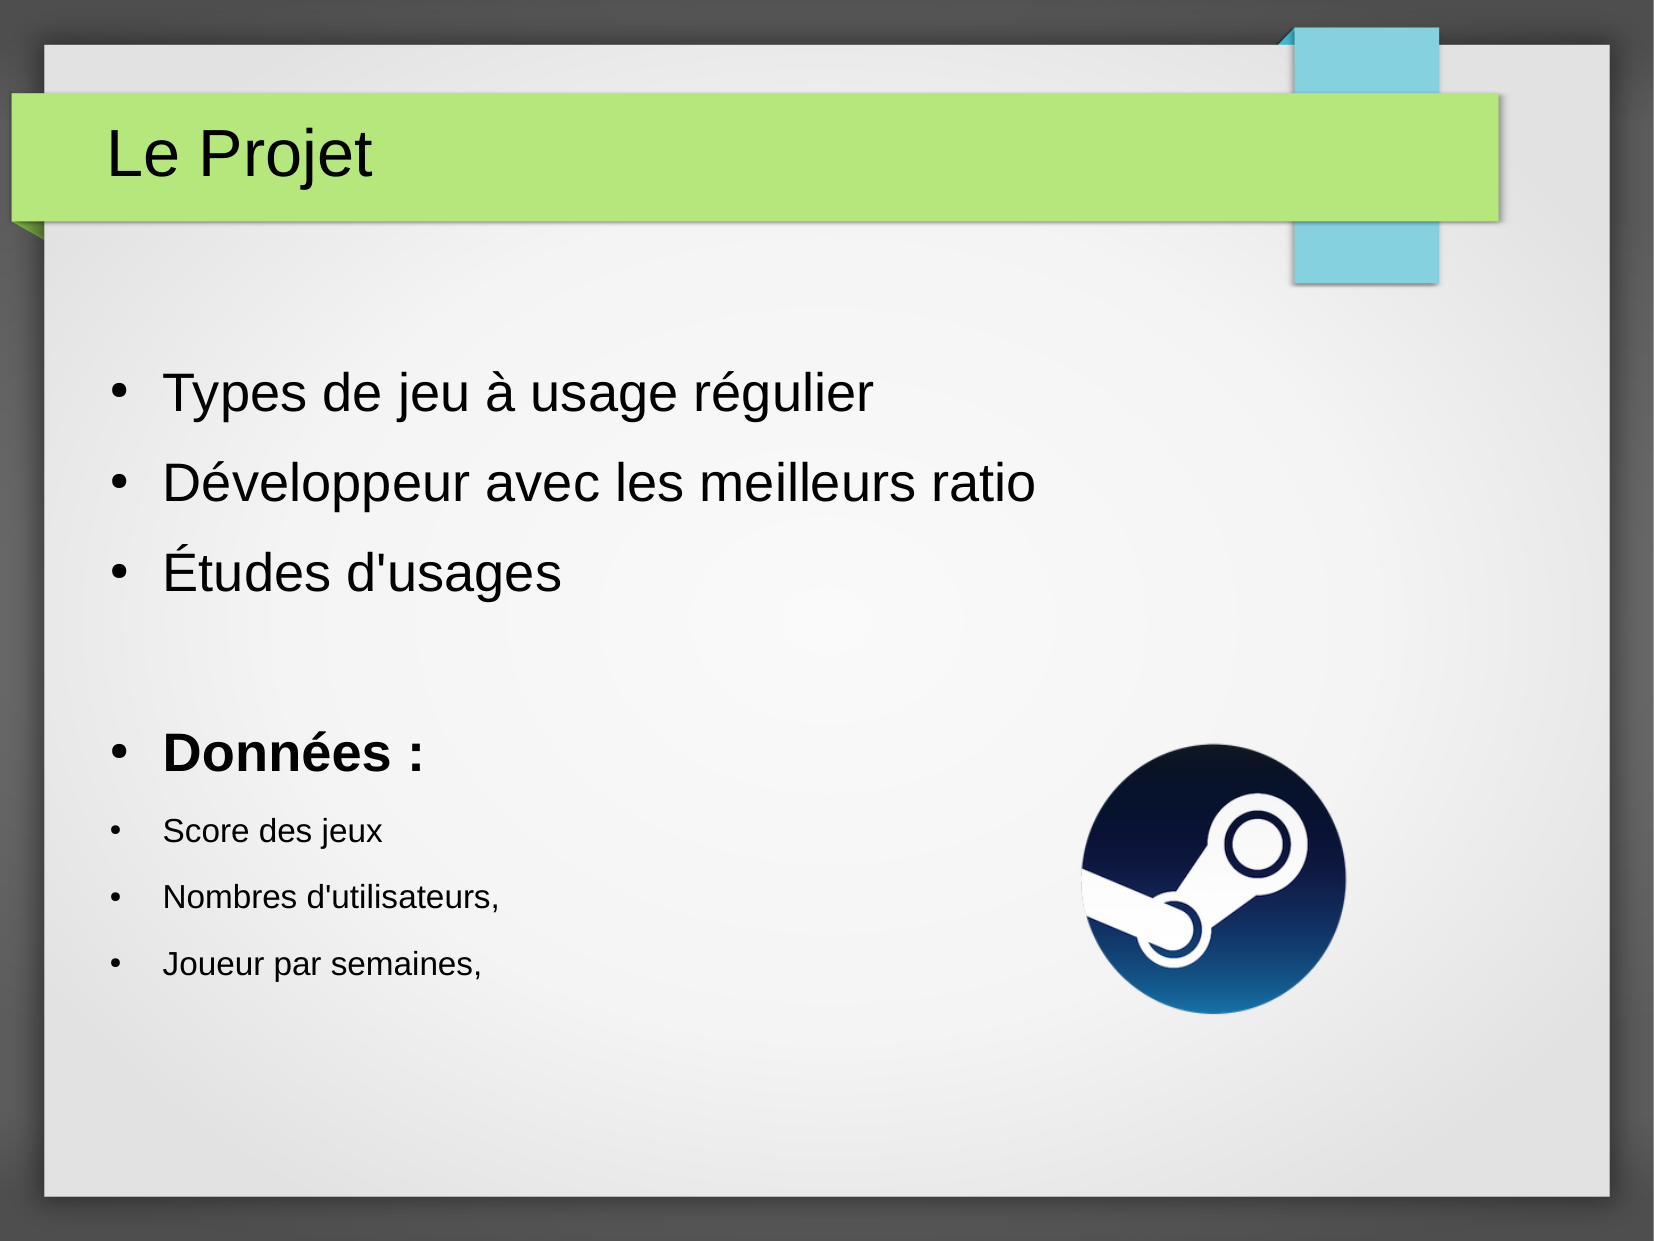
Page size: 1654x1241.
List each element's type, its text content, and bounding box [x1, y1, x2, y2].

picture [0, 0, 1654, 1241]
title Le Projet [82, 94, 1264, 213]
list Types de jeu à usage régulier Développeur avec les meilleurs ratio Études d'usages Données : Score des jeux Nombres d'utilisateurs, Joueur par semaines, [91, 362, 1580, 1082]
